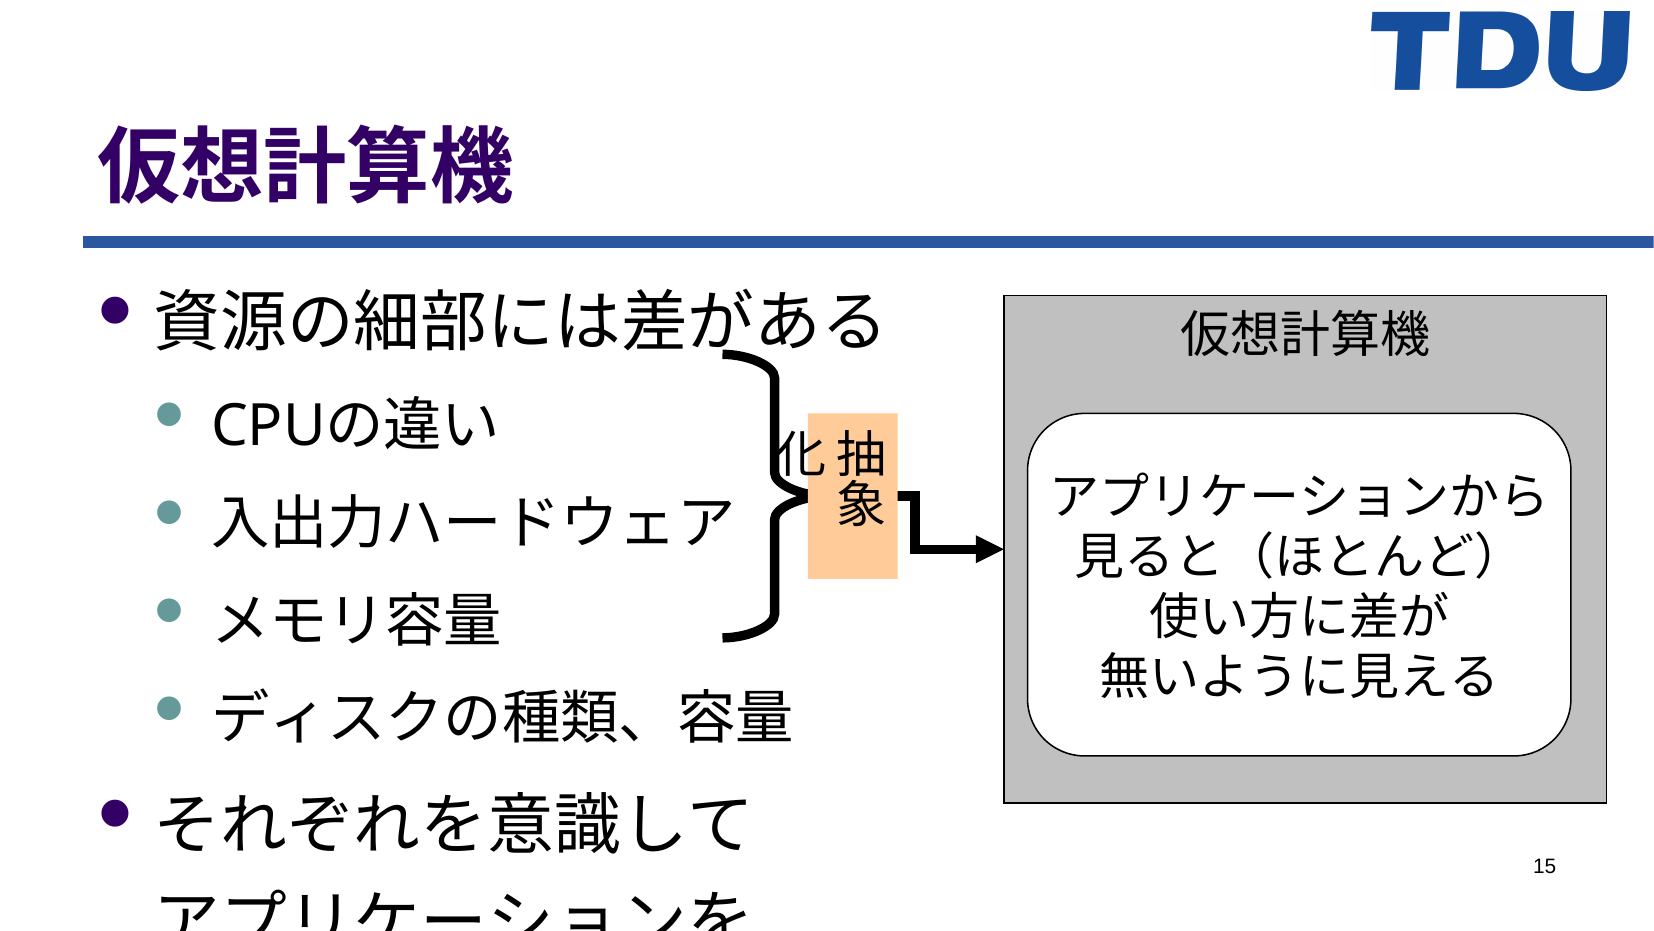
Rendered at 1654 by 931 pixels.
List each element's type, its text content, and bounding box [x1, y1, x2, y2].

text_box 抽象化 [807, 413, 898, 579]
picture [1371, 11, 1630, 91]
title 仮想計算機 [82, 51, 1571, 228]
text_box アプリケーションから 見ると（ほとんど） 使い方に差が 無いように見える [1027, 413, 1571, 756]
list 資源の細部には差がある CPUの違い 入出力ハードウェア メモリ容量 ディスクの種類、容量 それぞれを意識して アプリケーションを 作るのは大変 [82, 259, 1571, 884]
text_box 仮想計算機 [1003, 295, 1607, 804]
